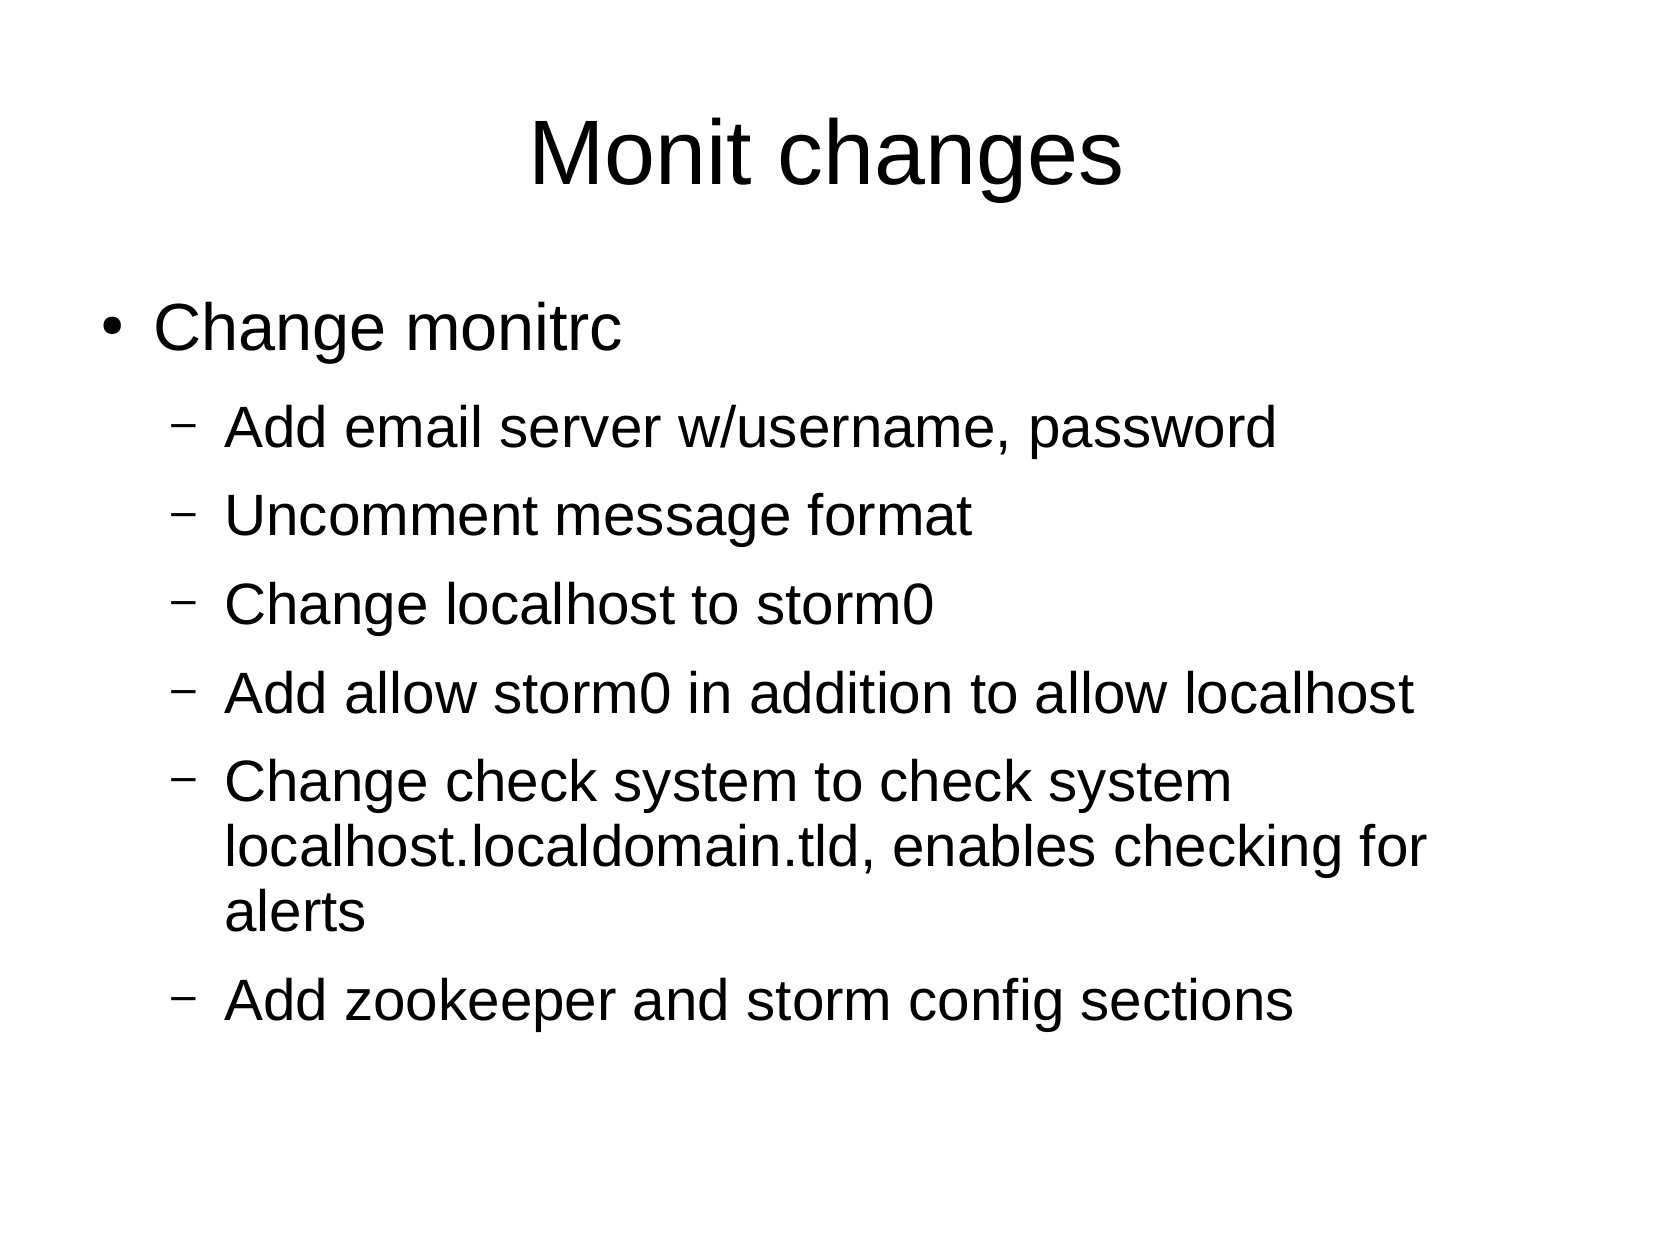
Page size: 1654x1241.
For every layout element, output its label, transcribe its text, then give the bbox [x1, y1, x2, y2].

title Monit changes [82, 49, 1571, 257]
list Change monitrc Add email server w/username, password Uncomment message format Change localhost to storm0 Add allow storm0 in addition to allow localhost Change check system to check system localhost.localdomain.tld, enables checking for alerts Add zookeeper and storm config sections [82, 290, 1571, 1109]
